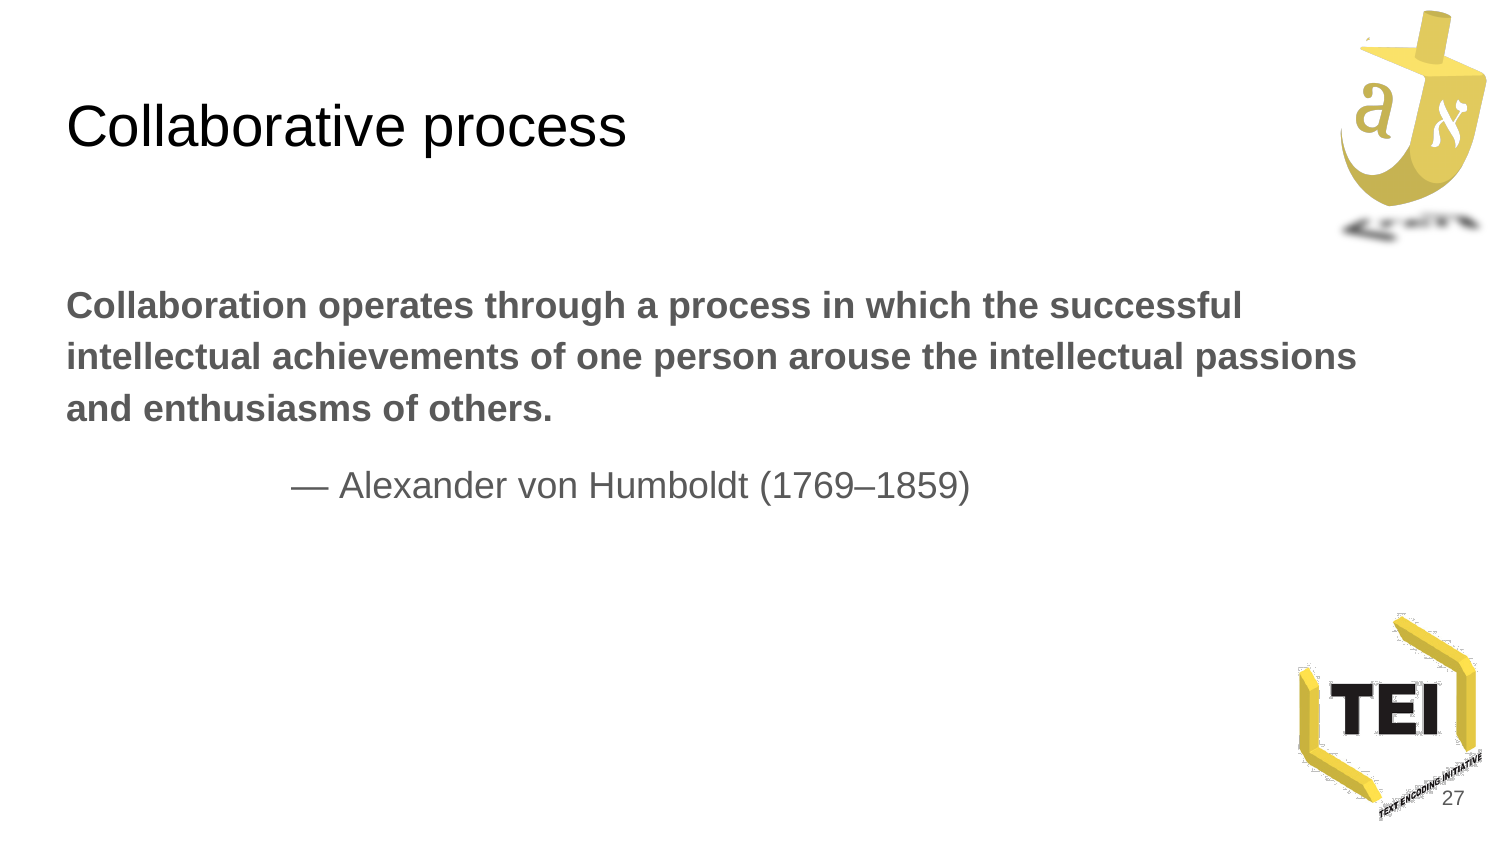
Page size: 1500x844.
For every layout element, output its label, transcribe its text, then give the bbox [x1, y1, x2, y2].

picture [1324, 0, 1497, 250]
picture [1275, 604, 1500, 830]
slide_number <number> [1389, 764, 1480, 830]
list Collaboration operates through a process in which the successful intellectual achievements of one person arouse the intellectual passions and enthusiasms of others. — Alexander von Humboldt (1769–1859) [51, 189, 1449, 750]
title Collaborative process [51, 72, 1449, 167]
